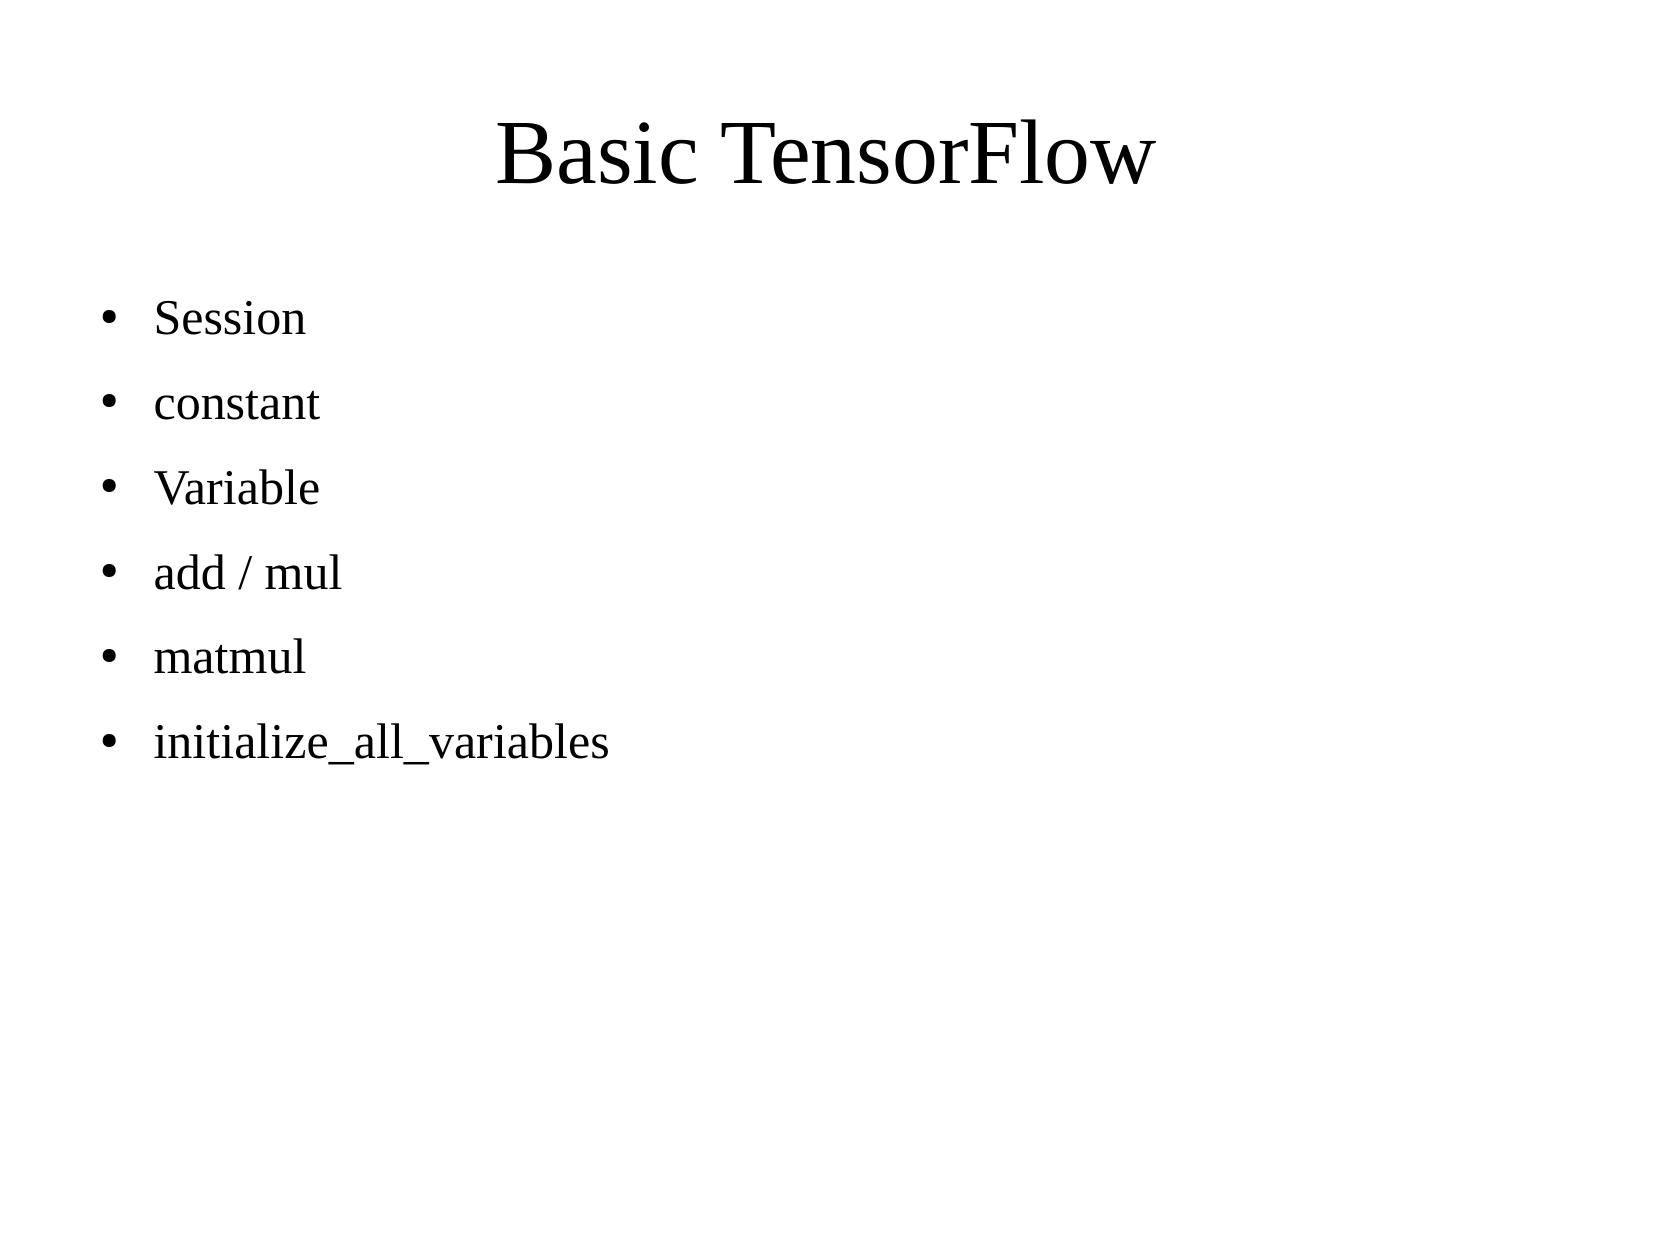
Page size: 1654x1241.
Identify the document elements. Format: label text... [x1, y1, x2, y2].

title Basic TensorFlow [82, 49, 1571, 257]
list Session constant Variable add / mul matmul initialize_all_variables [82, 290, 1571, 1010]
